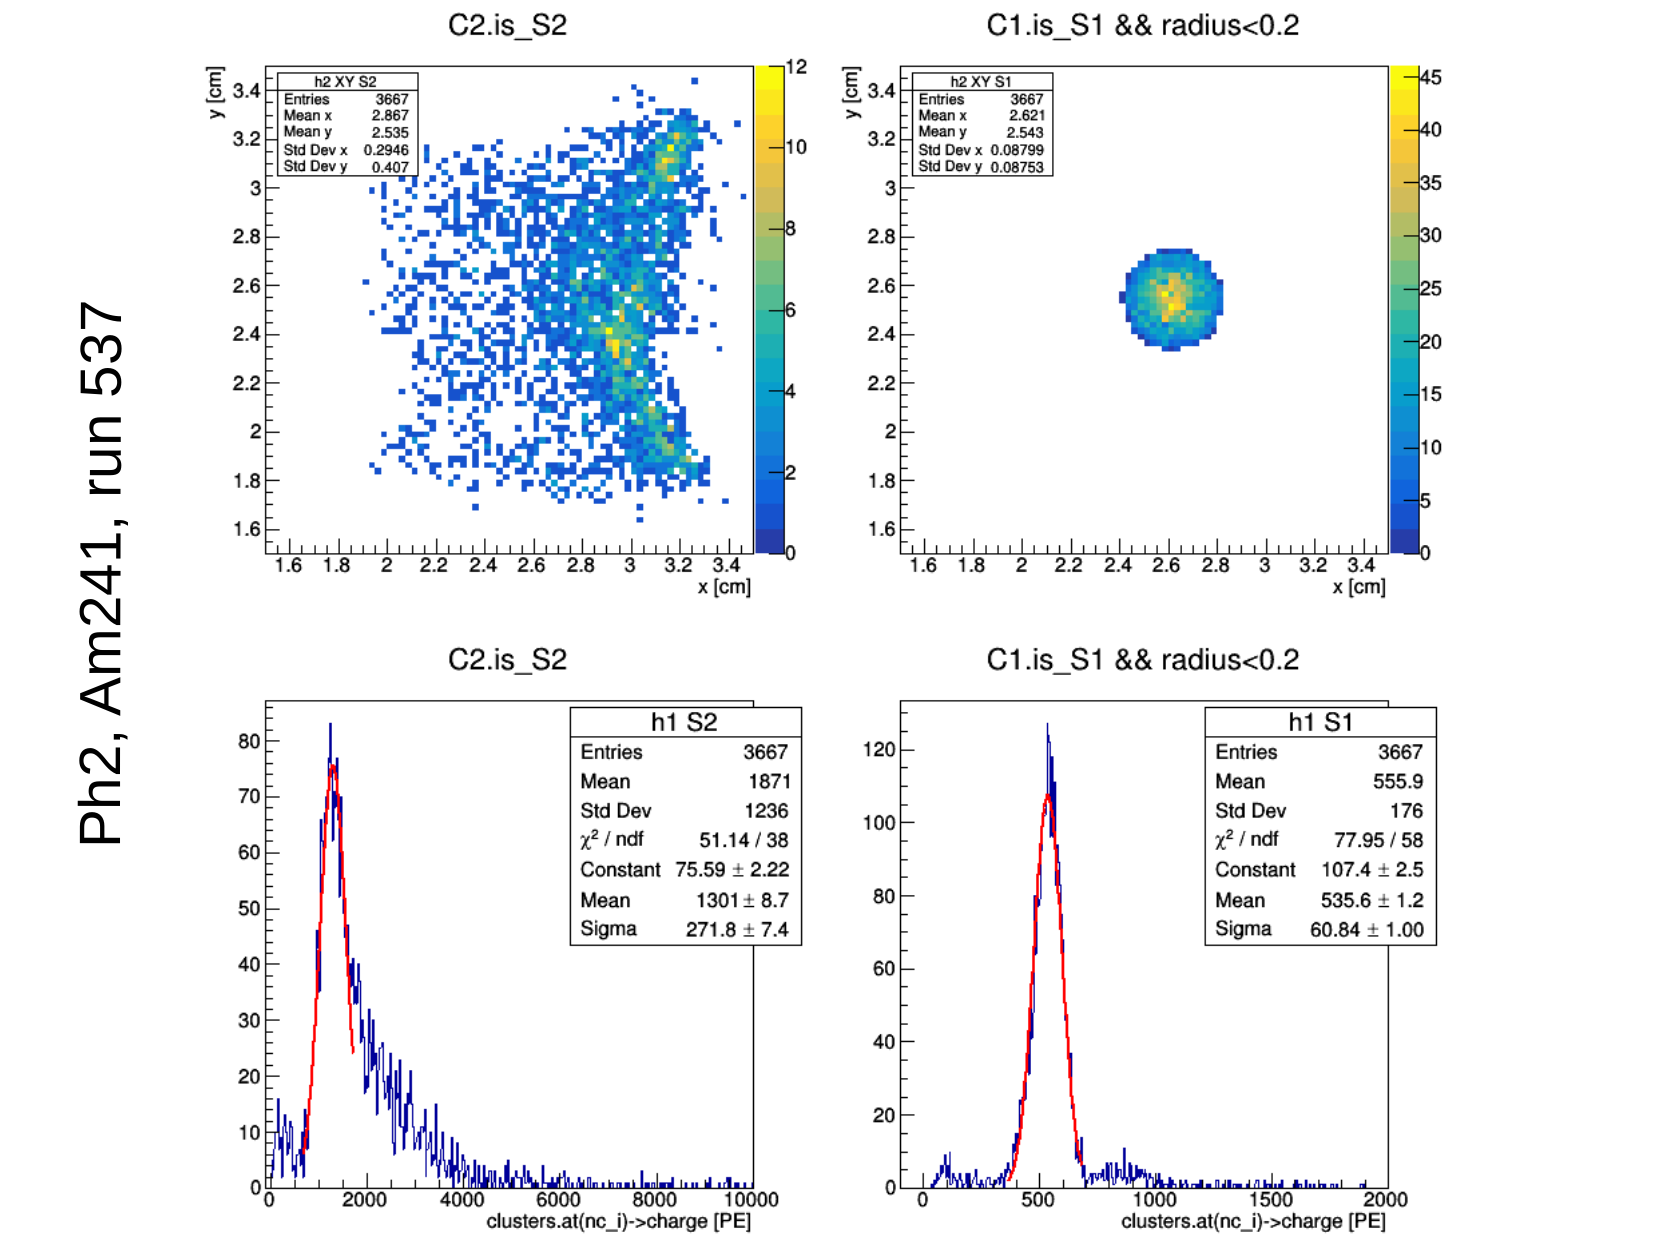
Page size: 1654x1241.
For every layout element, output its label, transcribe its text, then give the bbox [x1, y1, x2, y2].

text_box Ph2, Am241, run 537 [60, 233, 196, 916]
picture [201, 3, 1452, 1241]
